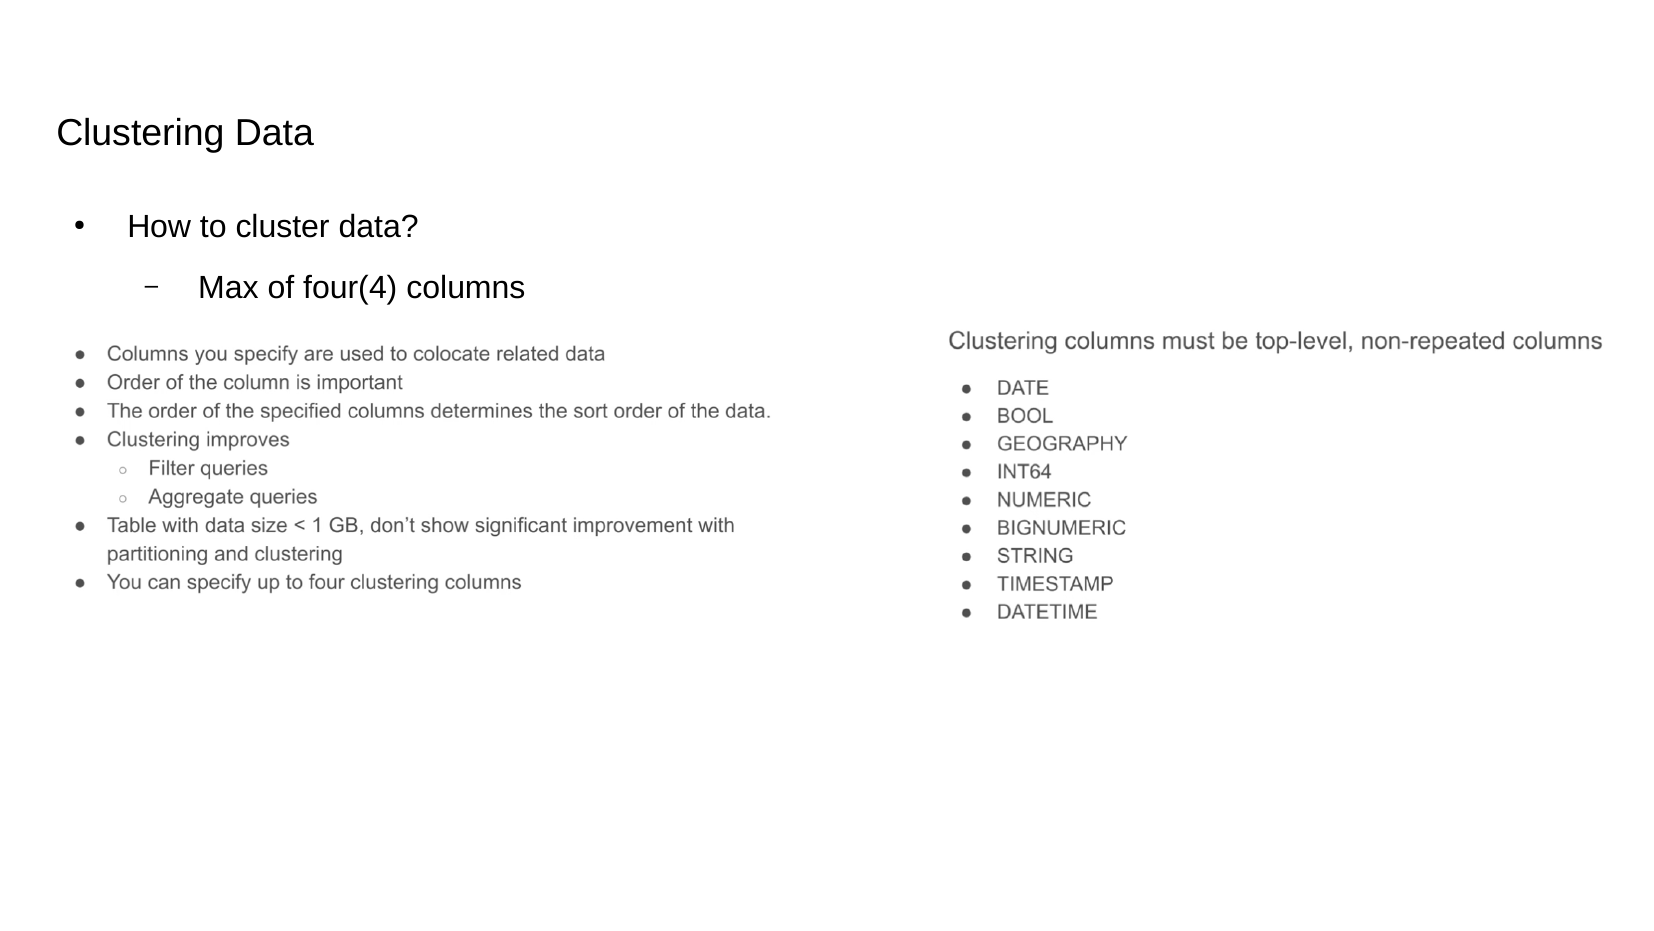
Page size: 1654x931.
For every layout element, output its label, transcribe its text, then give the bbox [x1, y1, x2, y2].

picture [56, 325, 783, 601]
title Clustering Data [56, 80, 1598, 184]
picture [937, 307, 1627, 638]
list How to cluster data? Max of four(4) columns [56, 208, 1598, 827]
